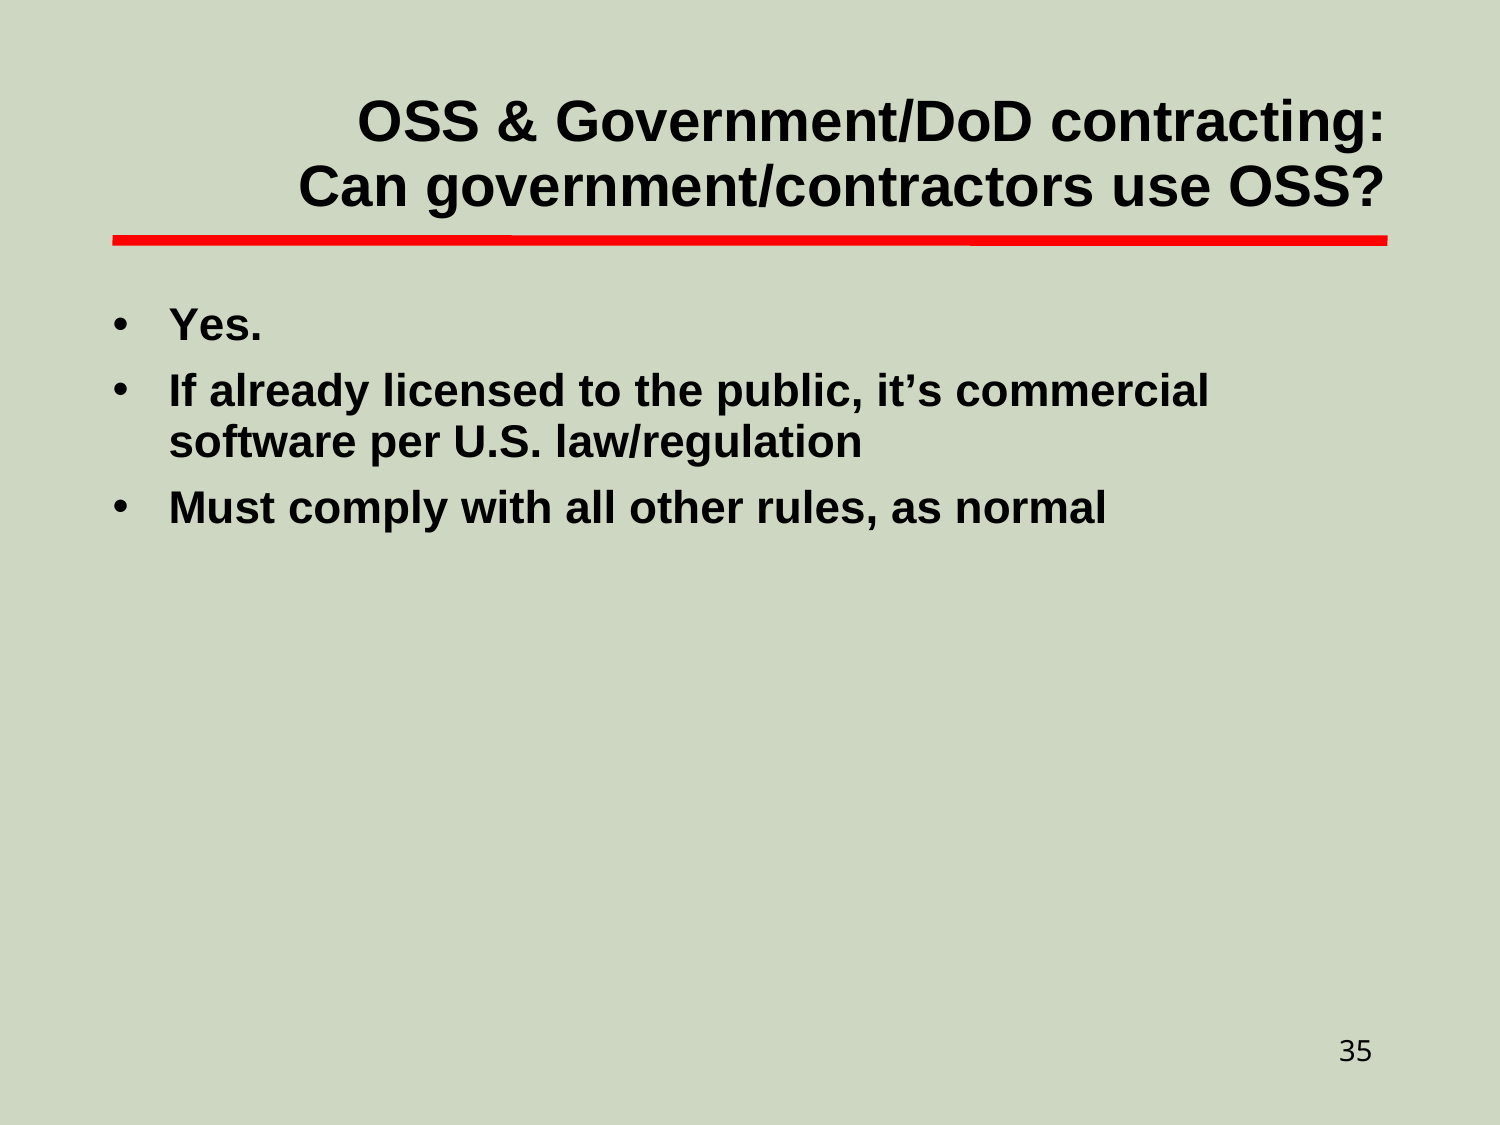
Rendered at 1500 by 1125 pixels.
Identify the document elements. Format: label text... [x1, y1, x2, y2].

title OSS & Government/DoD contracting: Can government/contractors use OSS? [262, 85, 1388, 224]
list Yes. If already licensed to the public, it’s commercial software per U.S. law/regulation Must comply with all other rules, as normal [112, 299, 1388, 1098]
